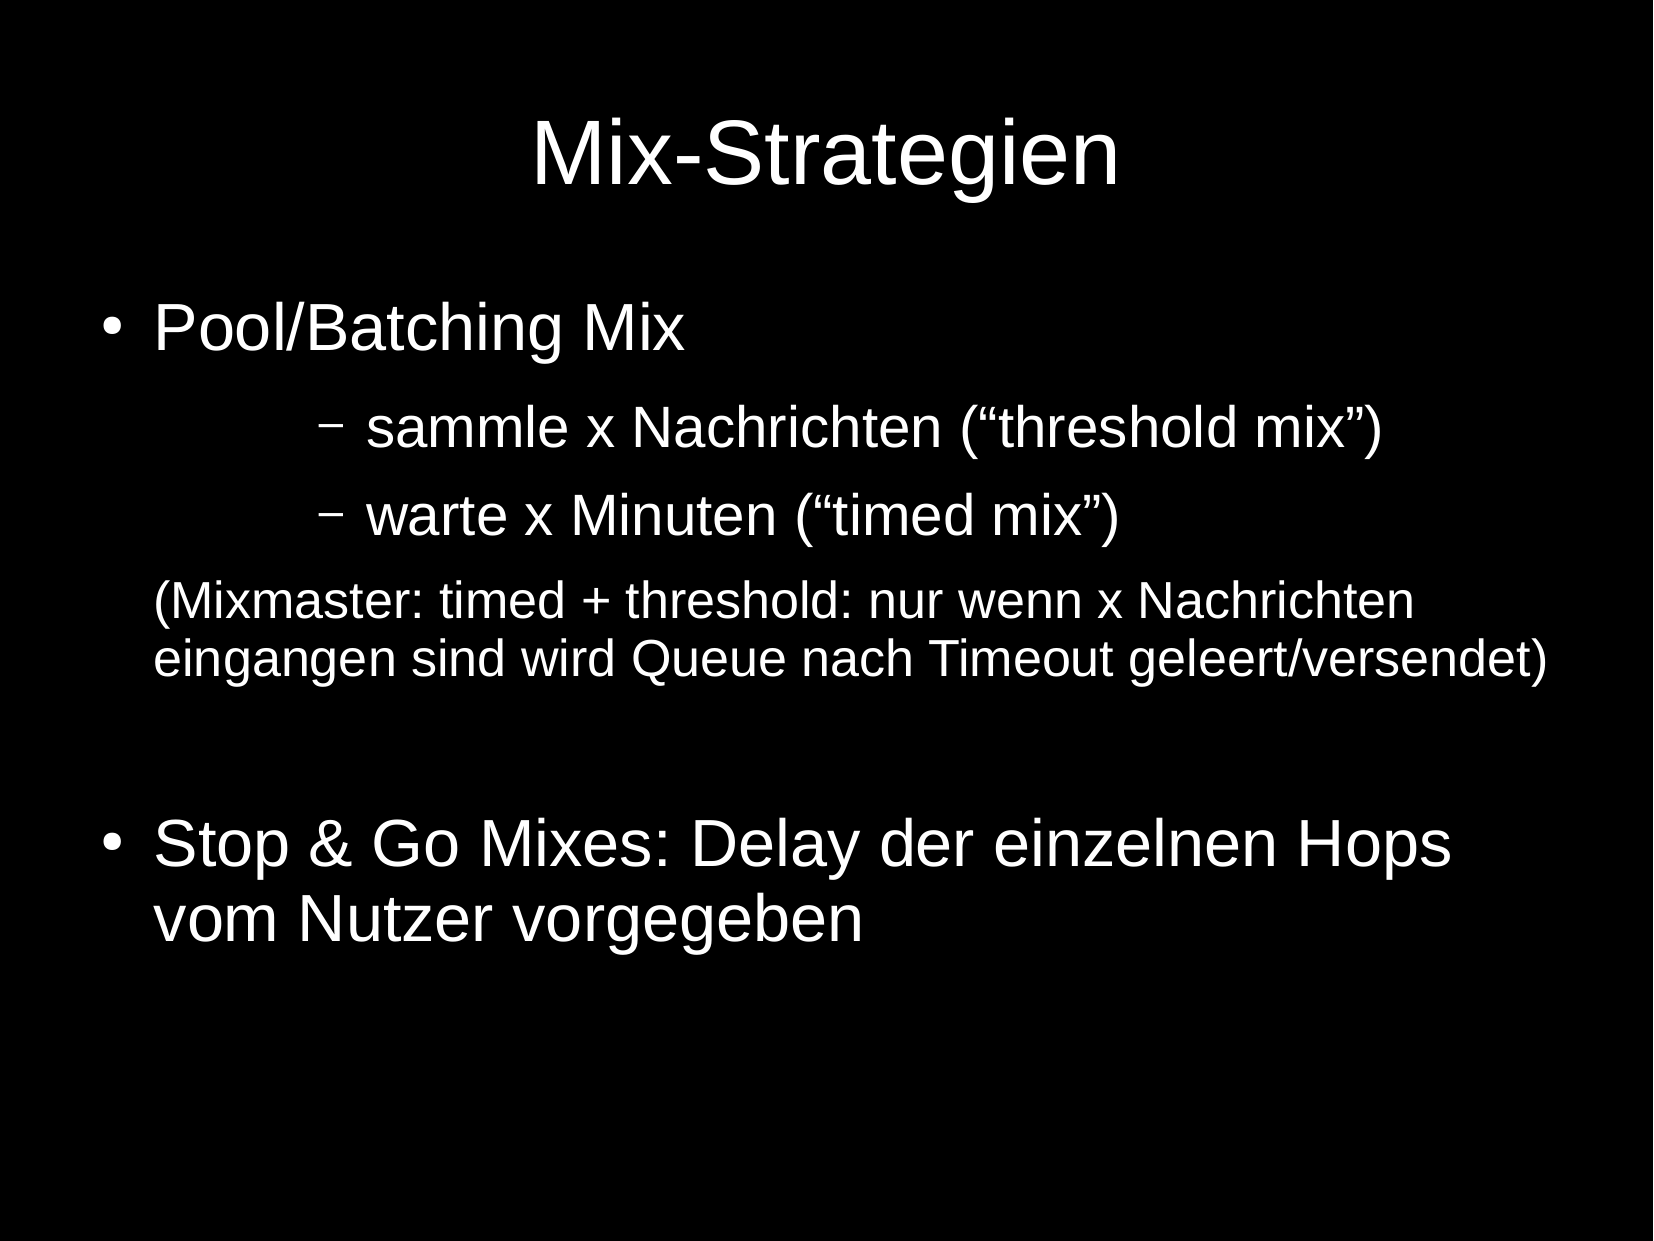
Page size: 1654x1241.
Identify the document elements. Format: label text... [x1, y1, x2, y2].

title Mix-Strategien [82, 49, 1571, 257]
list Pool/Batching Mix sammle x Nachrichten (“threshold mix”) warte x Minuten (“timed mix”) (Mixmaster: timed + threshold: nur wenn x Nachrichten eingangen sind wird Queue nach Timeout geleert/versendet) Stop & Go Mixes: Delay der einzelnen Hops vom Nutzer vorgegeben [82, 290, 1571, 1010]
